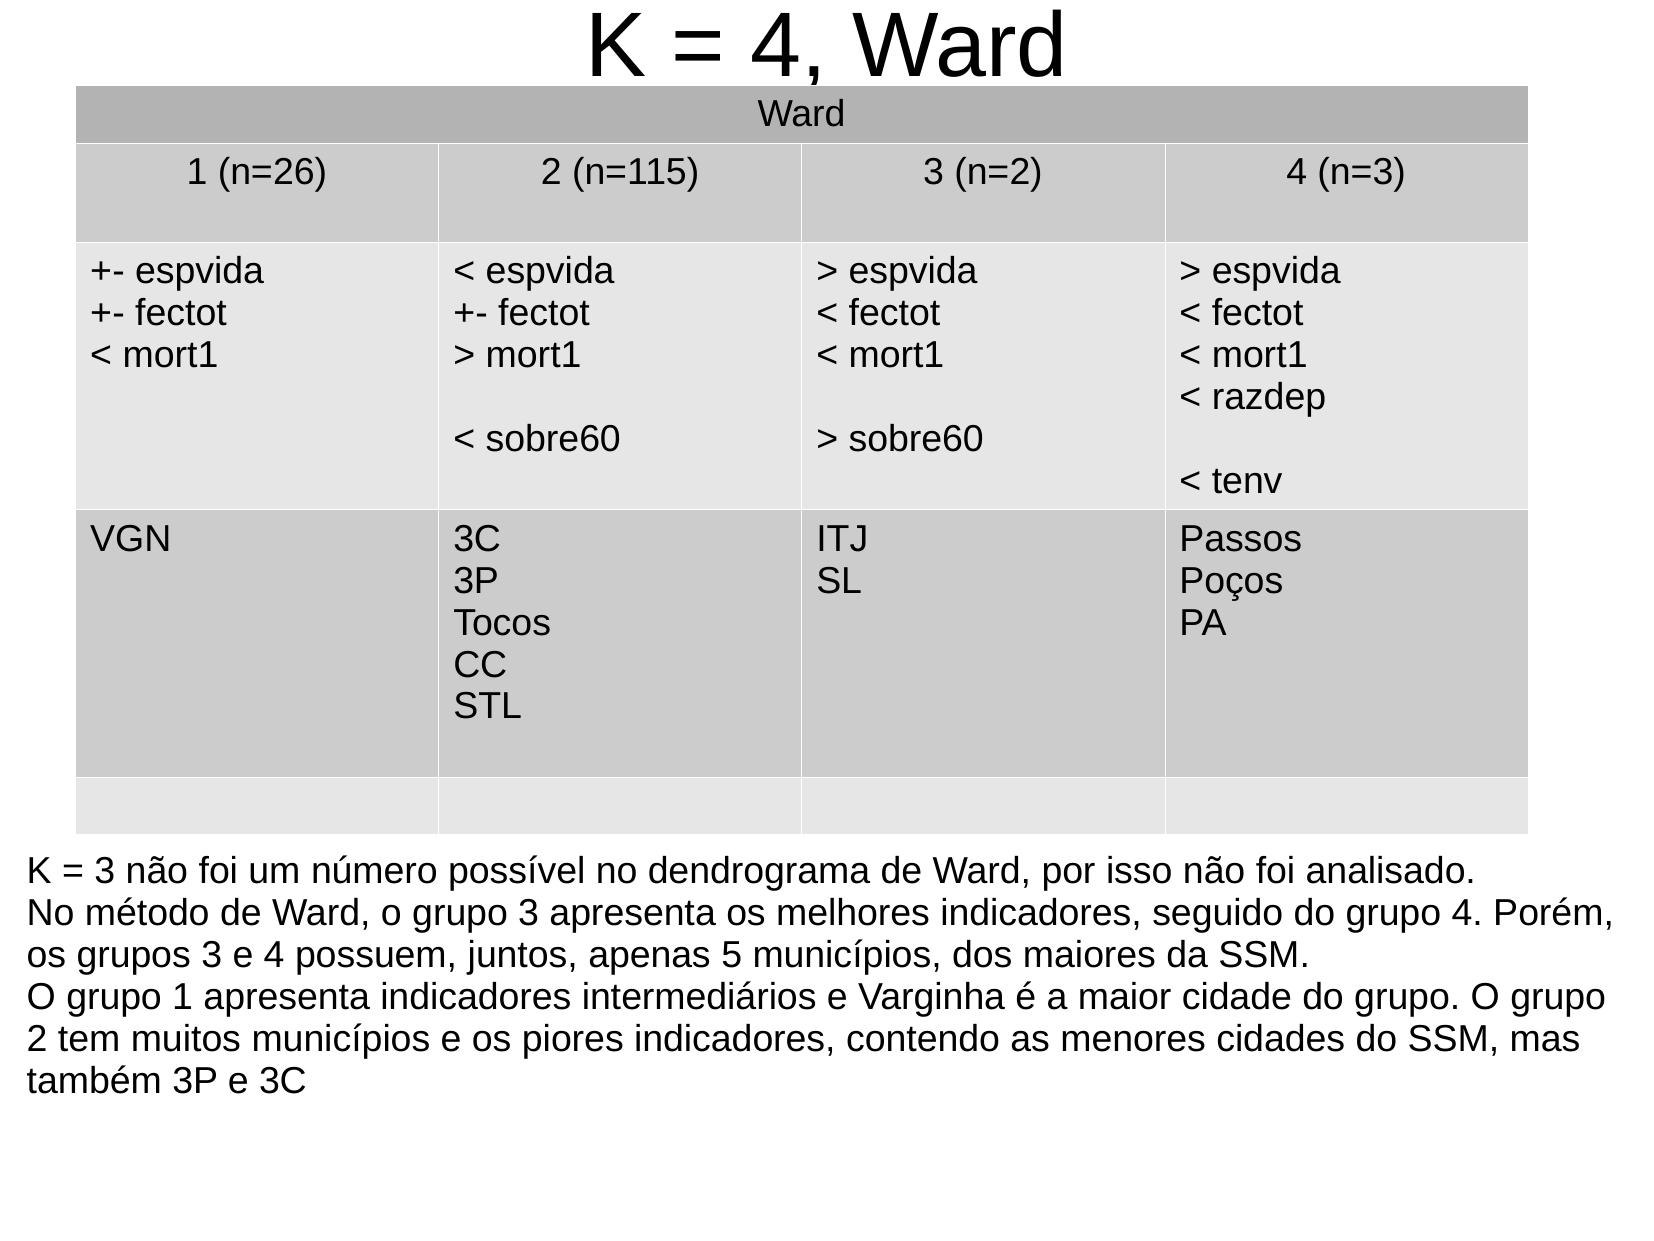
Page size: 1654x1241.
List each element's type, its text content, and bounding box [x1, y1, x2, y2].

table_cell 2 (n=115) [439, 144, 801, 242]
table_cell 3C 3P Tocos CC STL [439, 510, 801, 777]
table_cell [802, 778, 1165, 834]
table_cell > espvida < fectot < mort1 > sobre60 [802, 243, 1165, 509]
table_header Ward [76, 86, 1528, 143]
table_cell 1 (n=26) [76, 144, 438, 242]
table_cell Passos Poços PA [1166, 510, 1528, 777]
table_cell [1166, 778, 1528, 834]
table_cell [76, 778, 438, 834]
table_cell < espvida +- fectot > mort1 < sobre60 [439, 243, 801, 509]
table_cell VGN [76, 510, 438, 777]
table_cell > espvida < fectot < mort1 < razdep < tenv [1166, 243, 1528, 509]
table_cell ITJ SL [802, 510, 1165, 777]
table_cell 4 (n=3) [1166, 144, 1528, 242]
text_box K = 3 não foi um número possível no dendrograma de Ward, por isso não foi analisado. No método de Ward, o grupo 3 apresenta os melhores indicadores, seguido do grupo 4. Porém, os grupos 3 e 4 possuem, juntos, apenas 5 municípios, dos maiores da SSM. O grupo 1 apresenta indicadores intermediários e Varginha é a maior cidade do grupo. O grupo 2 tem muitos municípios e os piores indicadores, contendo as menores cidades do SSM, mas também 3P e 3C [11, 842, 1642, 1193]
table_cell [439, 778, 801, 834]
table_cell 3 (n=2) [802, 144, 1165, 242]
title K = 4, Ward [82, 0, 1571, 148]
table_cell +- espvida +- fectot < mort1 [76, 243, 438, 509]
